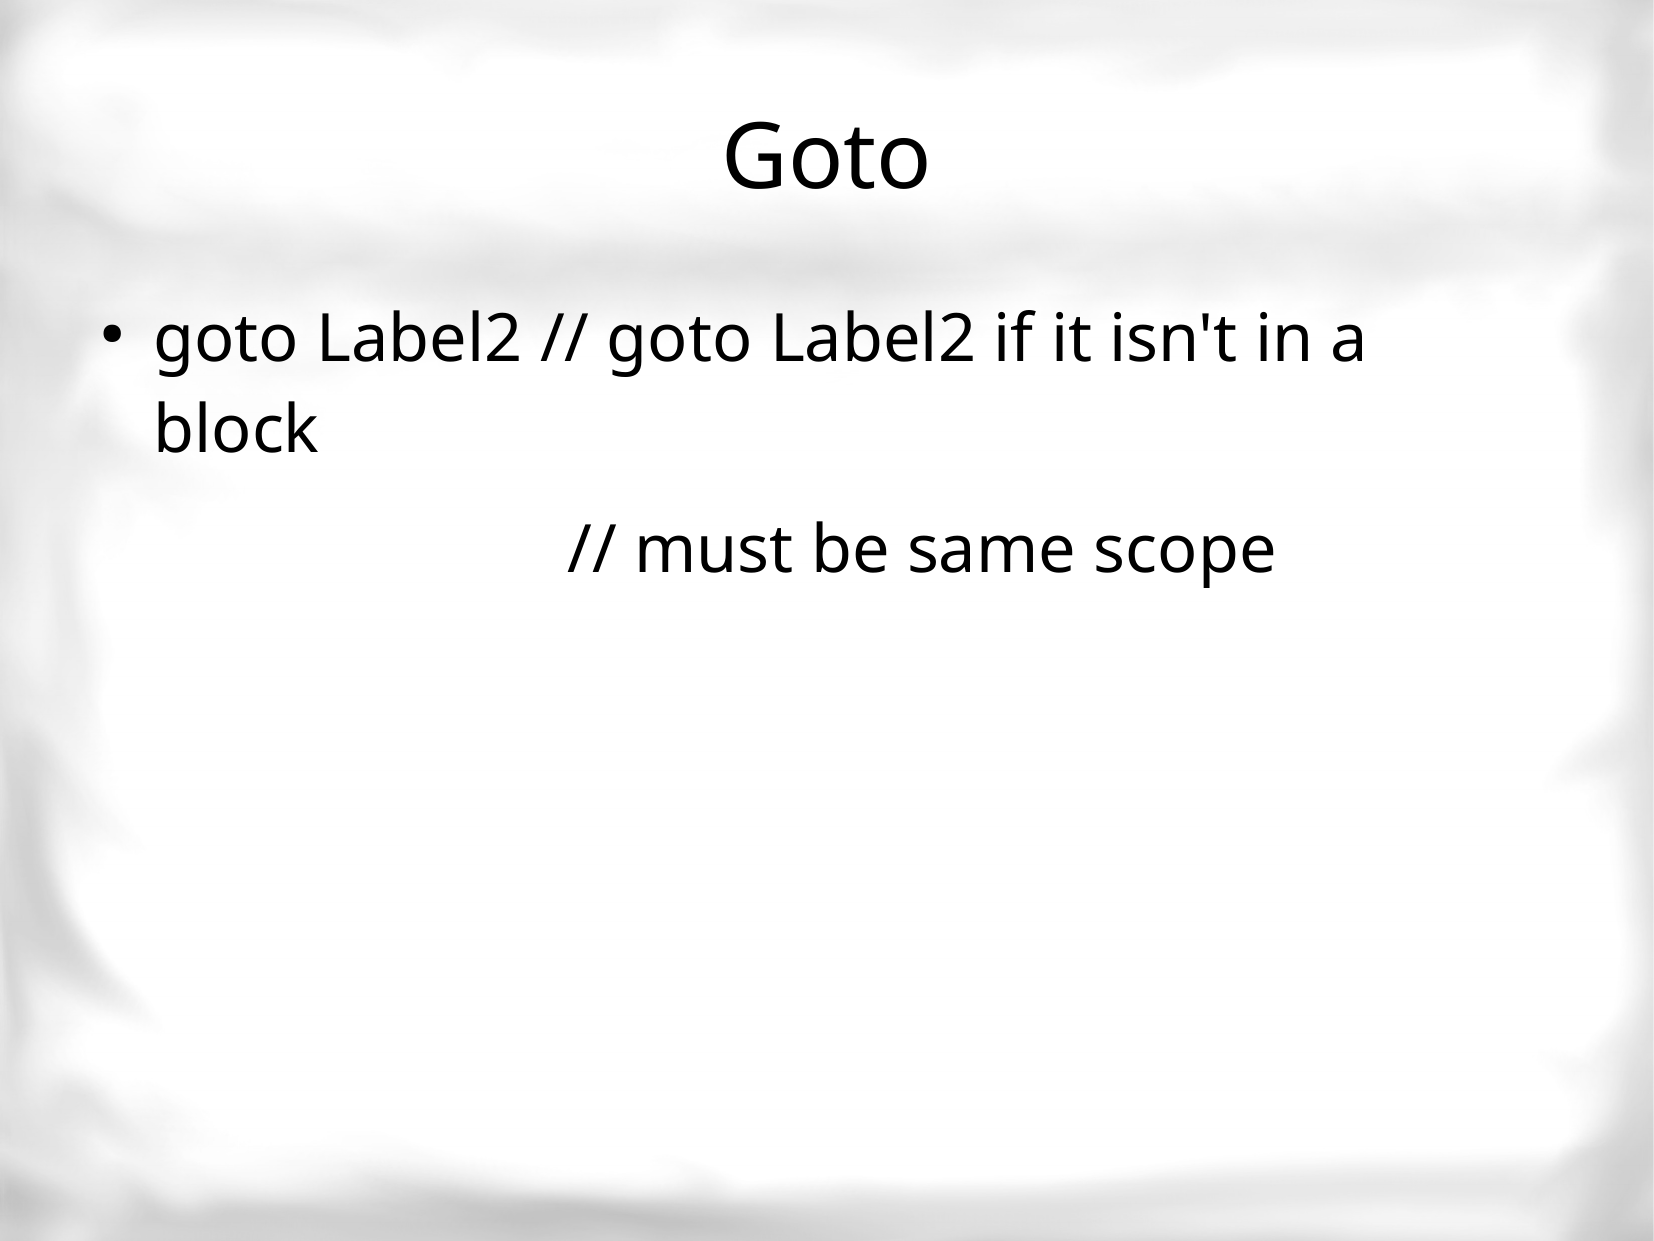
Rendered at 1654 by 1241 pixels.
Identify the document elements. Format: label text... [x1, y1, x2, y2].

title Goto [82, 49, 1571, 257]
list goto Label2 // goto Label2 if it isn't in a block // must be same scope [82, 290, 1538, 1010]
picture [0, 0, 1654, 1241]
